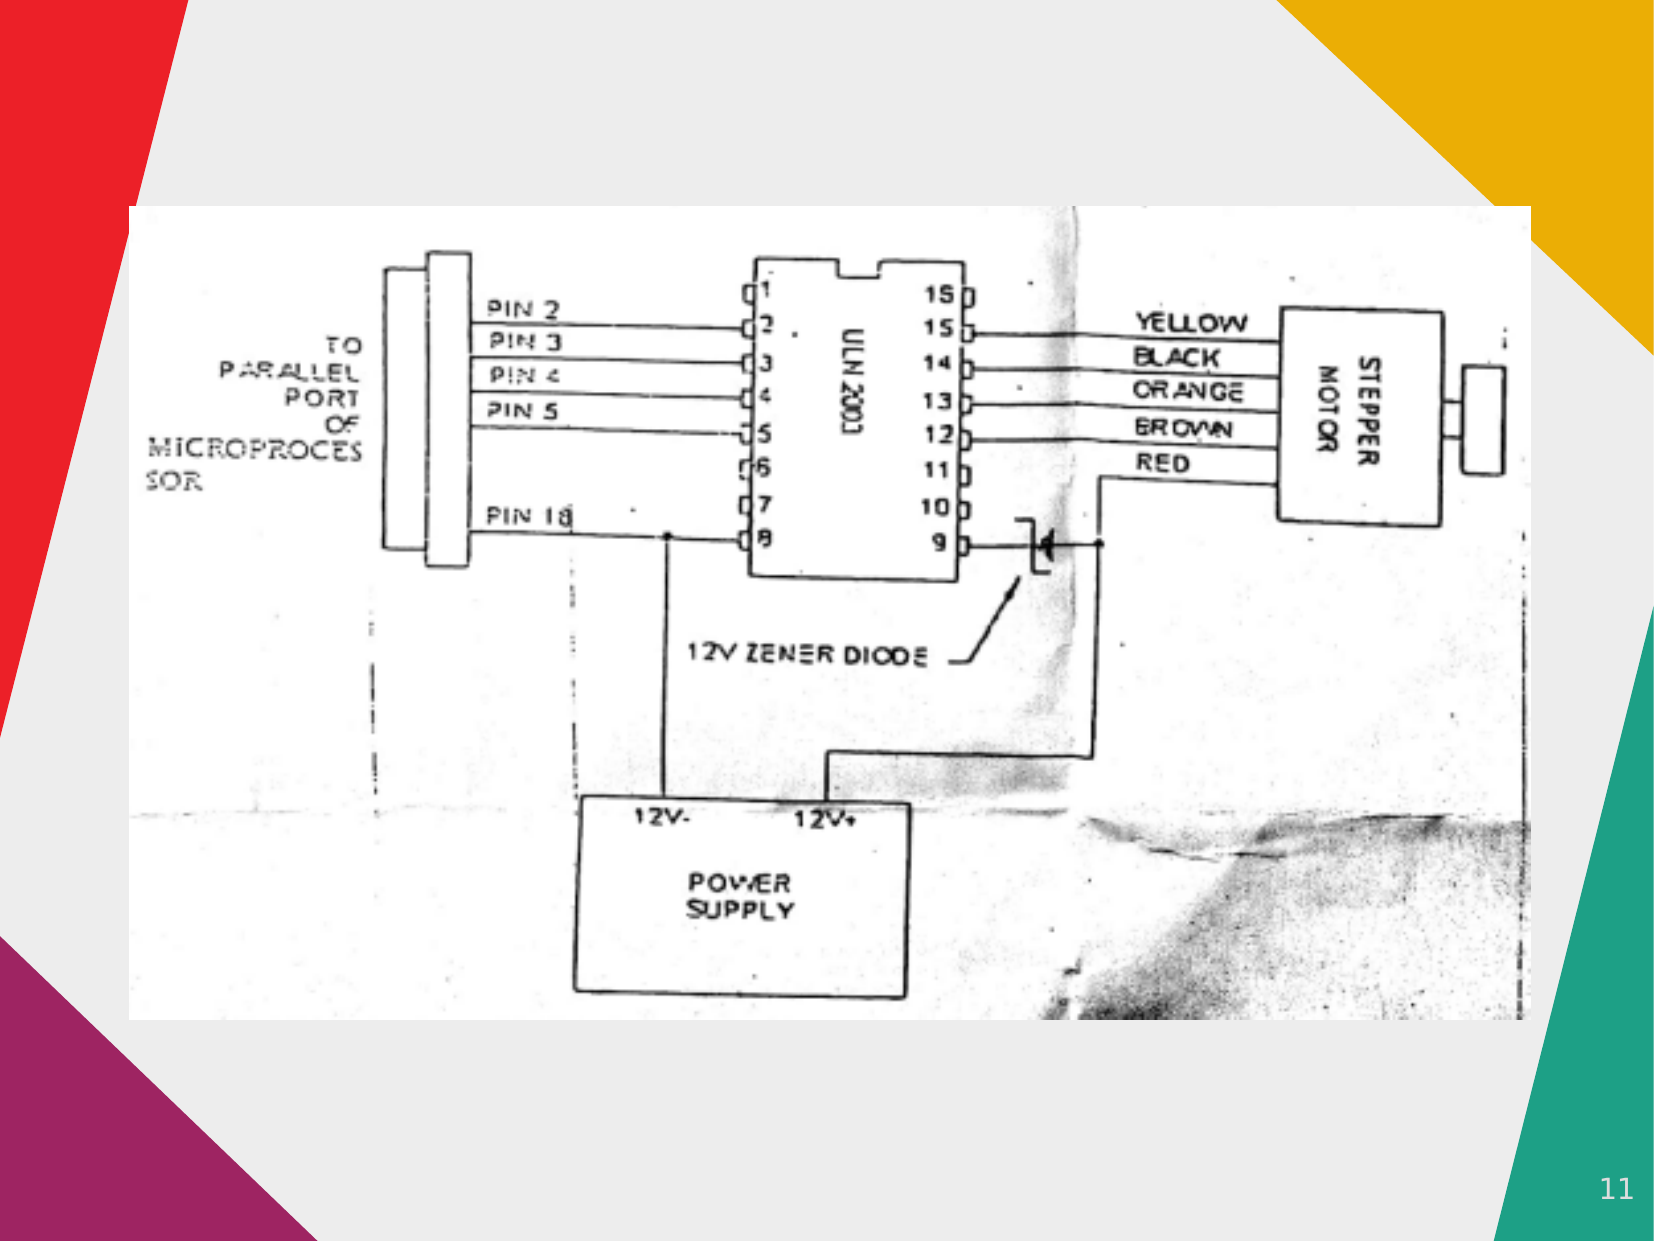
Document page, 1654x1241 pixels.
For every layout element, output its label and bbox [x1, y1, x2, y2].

picture [129, 206, 1531, 1021]
